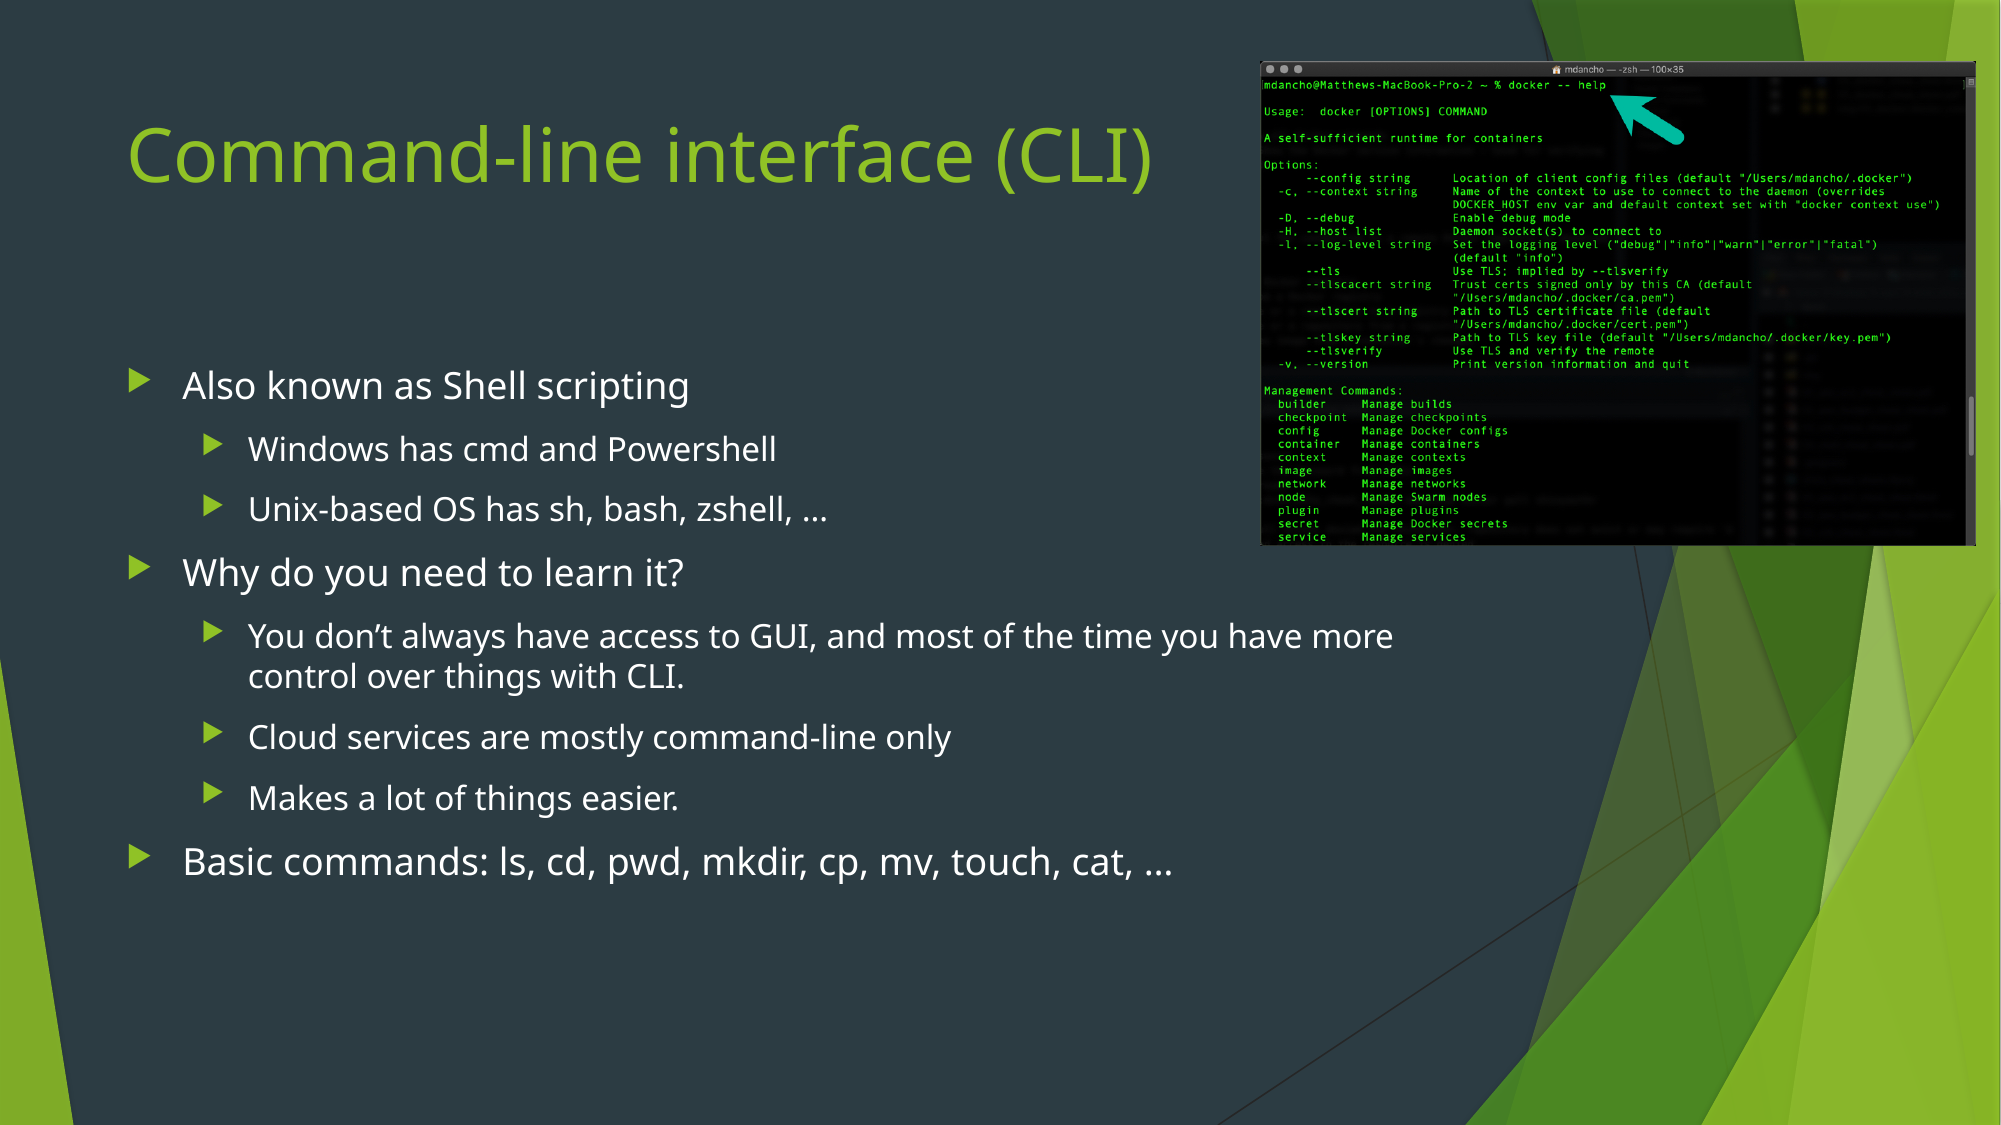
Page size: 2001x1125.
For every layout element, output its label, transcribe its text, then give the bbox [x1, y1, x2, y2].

title Command-line interface (CLI) [111, 99, 1260, 317]
list Also known as Shell scripting Windows has cmd and Powershell Unix-based OS has sh, bash, zshell, … Why do you need to learn it? You don’t always have access to GUI, and most of the time you have more control over things with CLI. Cloud services are mostly command-line only Makes a lot of things easier. Basic commands: ls, cd, pwd, mkdir, cp, mv, touch, cat, … [111, 354, 1522, 992]
picture [1260, 61, 1976, 546]
